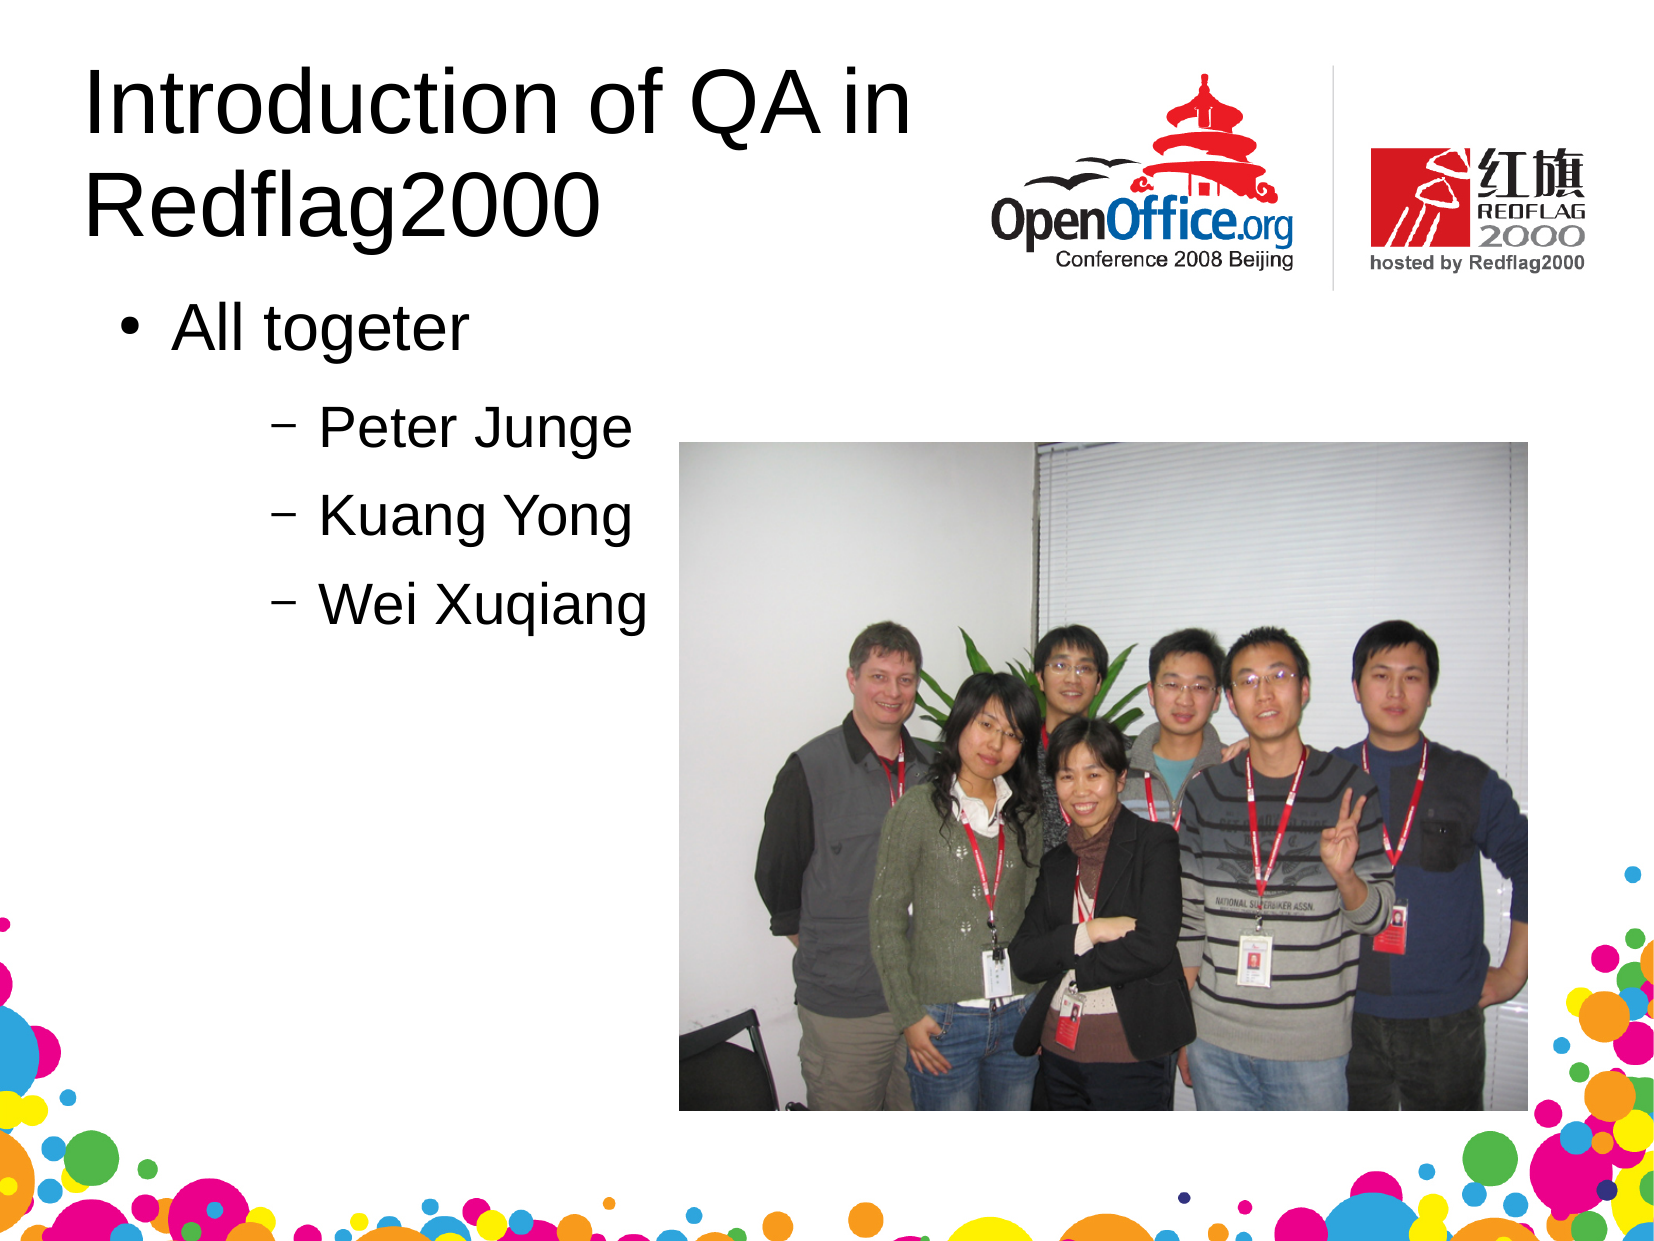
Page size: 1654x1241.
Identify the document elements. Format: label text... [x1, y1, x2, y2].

list All togeter Peter Junge Kuang Yong Wei Xuqiang [82, 290, 1571, 1094]
picture [0, 0, 1654, 1241]
title Introduction of QA in Redflag2000 [82, 50, 1276, 256]
